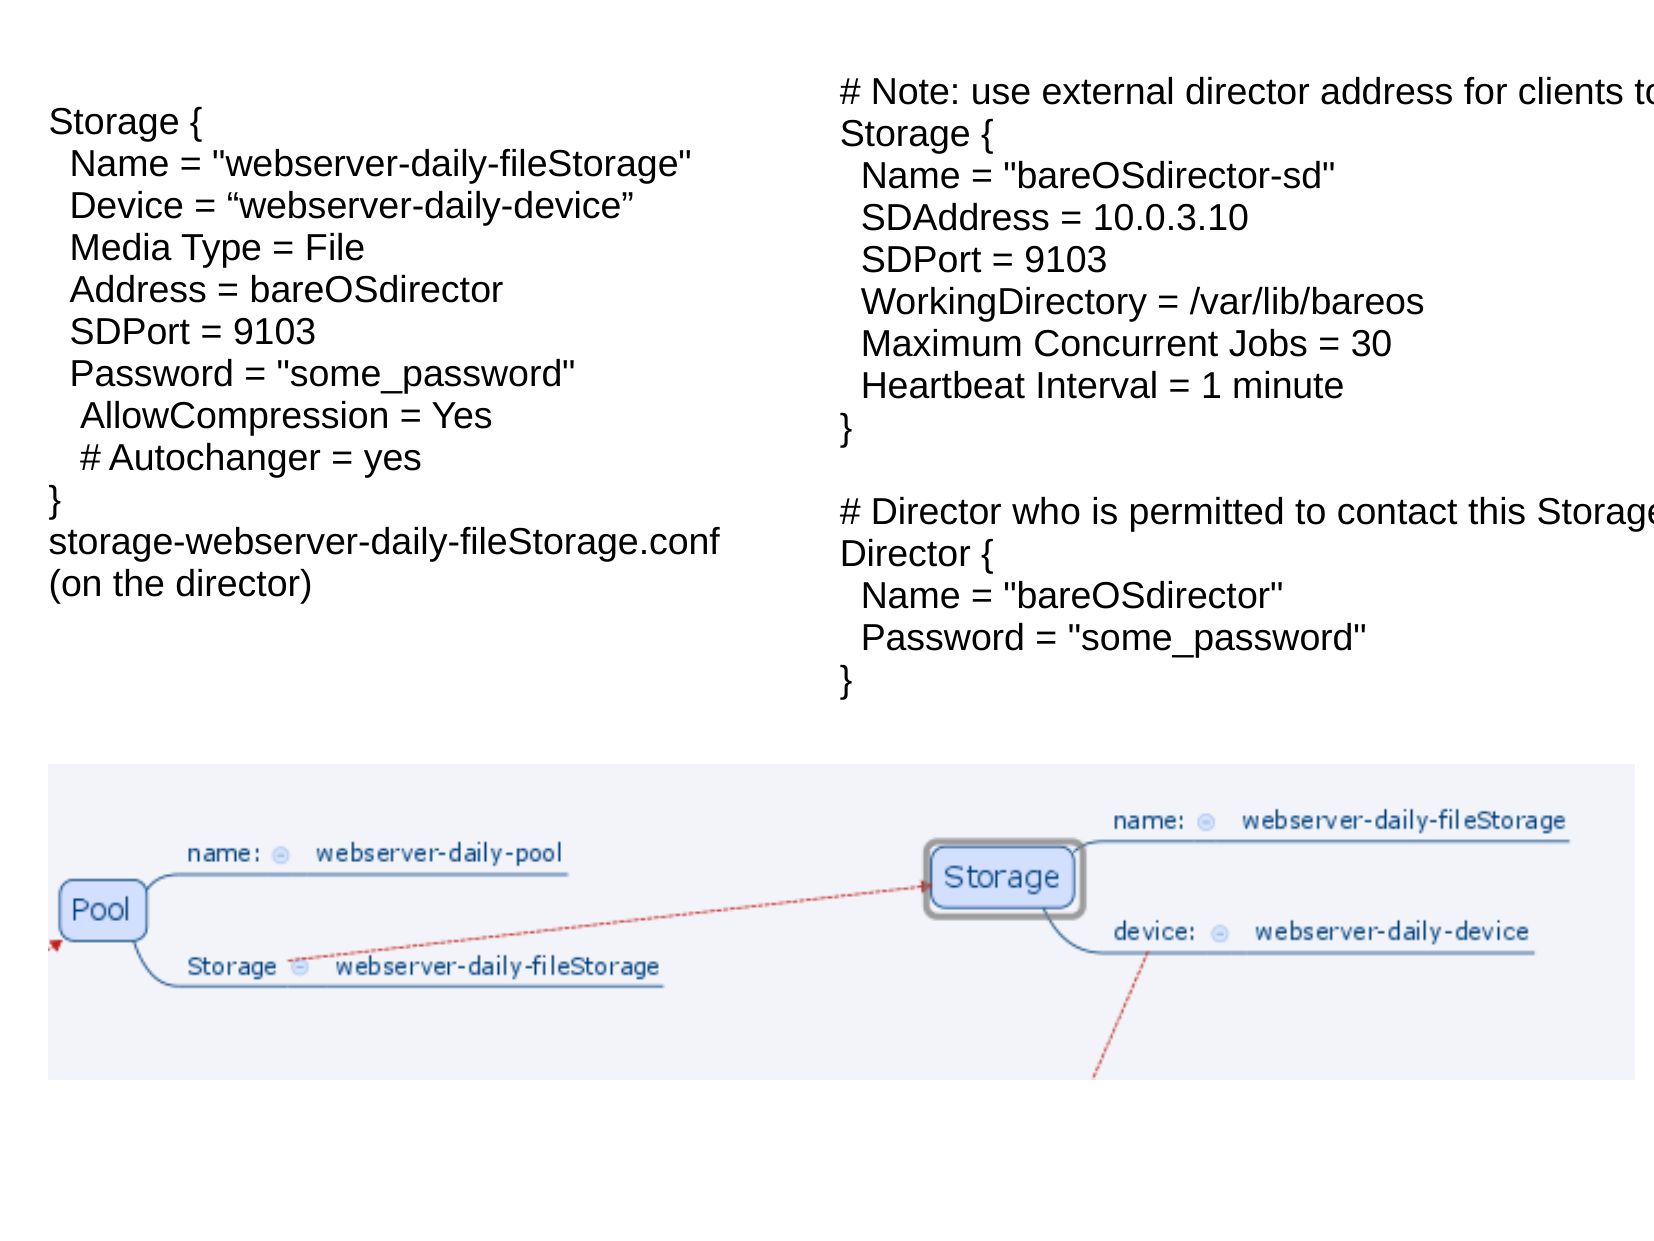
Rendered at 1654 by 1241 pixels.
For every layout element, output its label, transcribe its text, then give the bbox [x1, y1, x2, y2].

text_box # Note: use external director address for clients to connect. Storage { Name = "bareOSdirector-sd" SDAddress = 10.0.3.10 SDPort = 9103 WorkingDirectory = /var/lib/bareos Maximum Concurrent Jobs = 30 Heartbeat Interval = 1 minute } # Director who is permitted to contact this Storage daemon. Director { Name = "bareOSdirector" Password = "some_password" } [825, 63, 1654, 834]
picture [48, 764, 1635, 1081]
text_box Storage { Name = "webserver-daily-fileStorage" Device = “webserver-daily-device” Media Type = File Address = bareOSdirector SDPort = 9103 Password = "some_password" AllowCompression = Yes # Autochanger = yes } storage-webserver-daily-fileStorage.conf (on the director) [33, 93, 736, 612]
